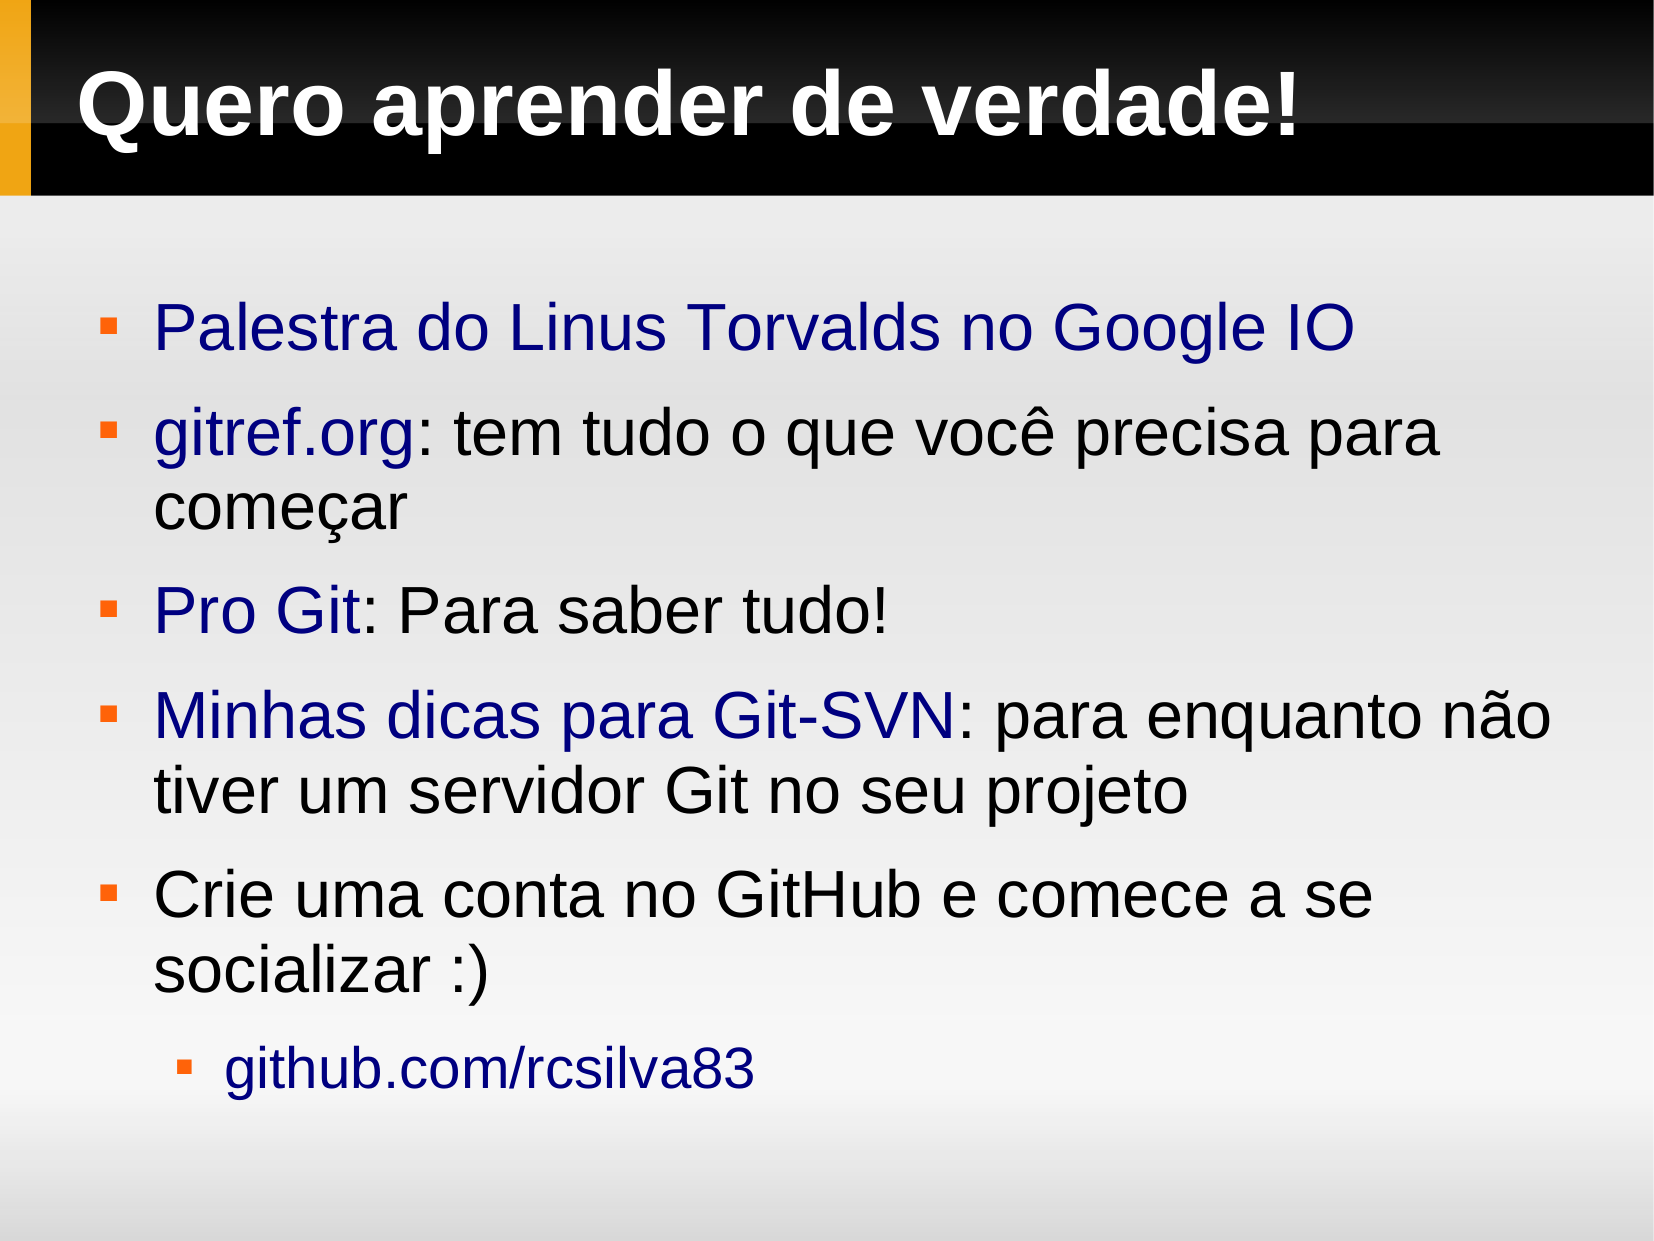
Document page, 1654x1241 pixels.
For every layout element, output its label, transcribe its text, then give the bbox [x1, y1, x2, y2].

picture [0, 0, 1654, 1241]
list Palestra do Linus Torvalds no Google IO gitref.org: tem tudo o que você precisa para começar Pro Git: Para saber tudo! Minhas dicas para Git-SVN: para enquanto não tiver um servidor Git no seu projeto Crie uma conta no GitHub e comece a se socializar :) github.com/rcsilva83 [82, 290, 1571, 1102]
title Quero aprender de verdade! [76, 0, 1565, 208]
